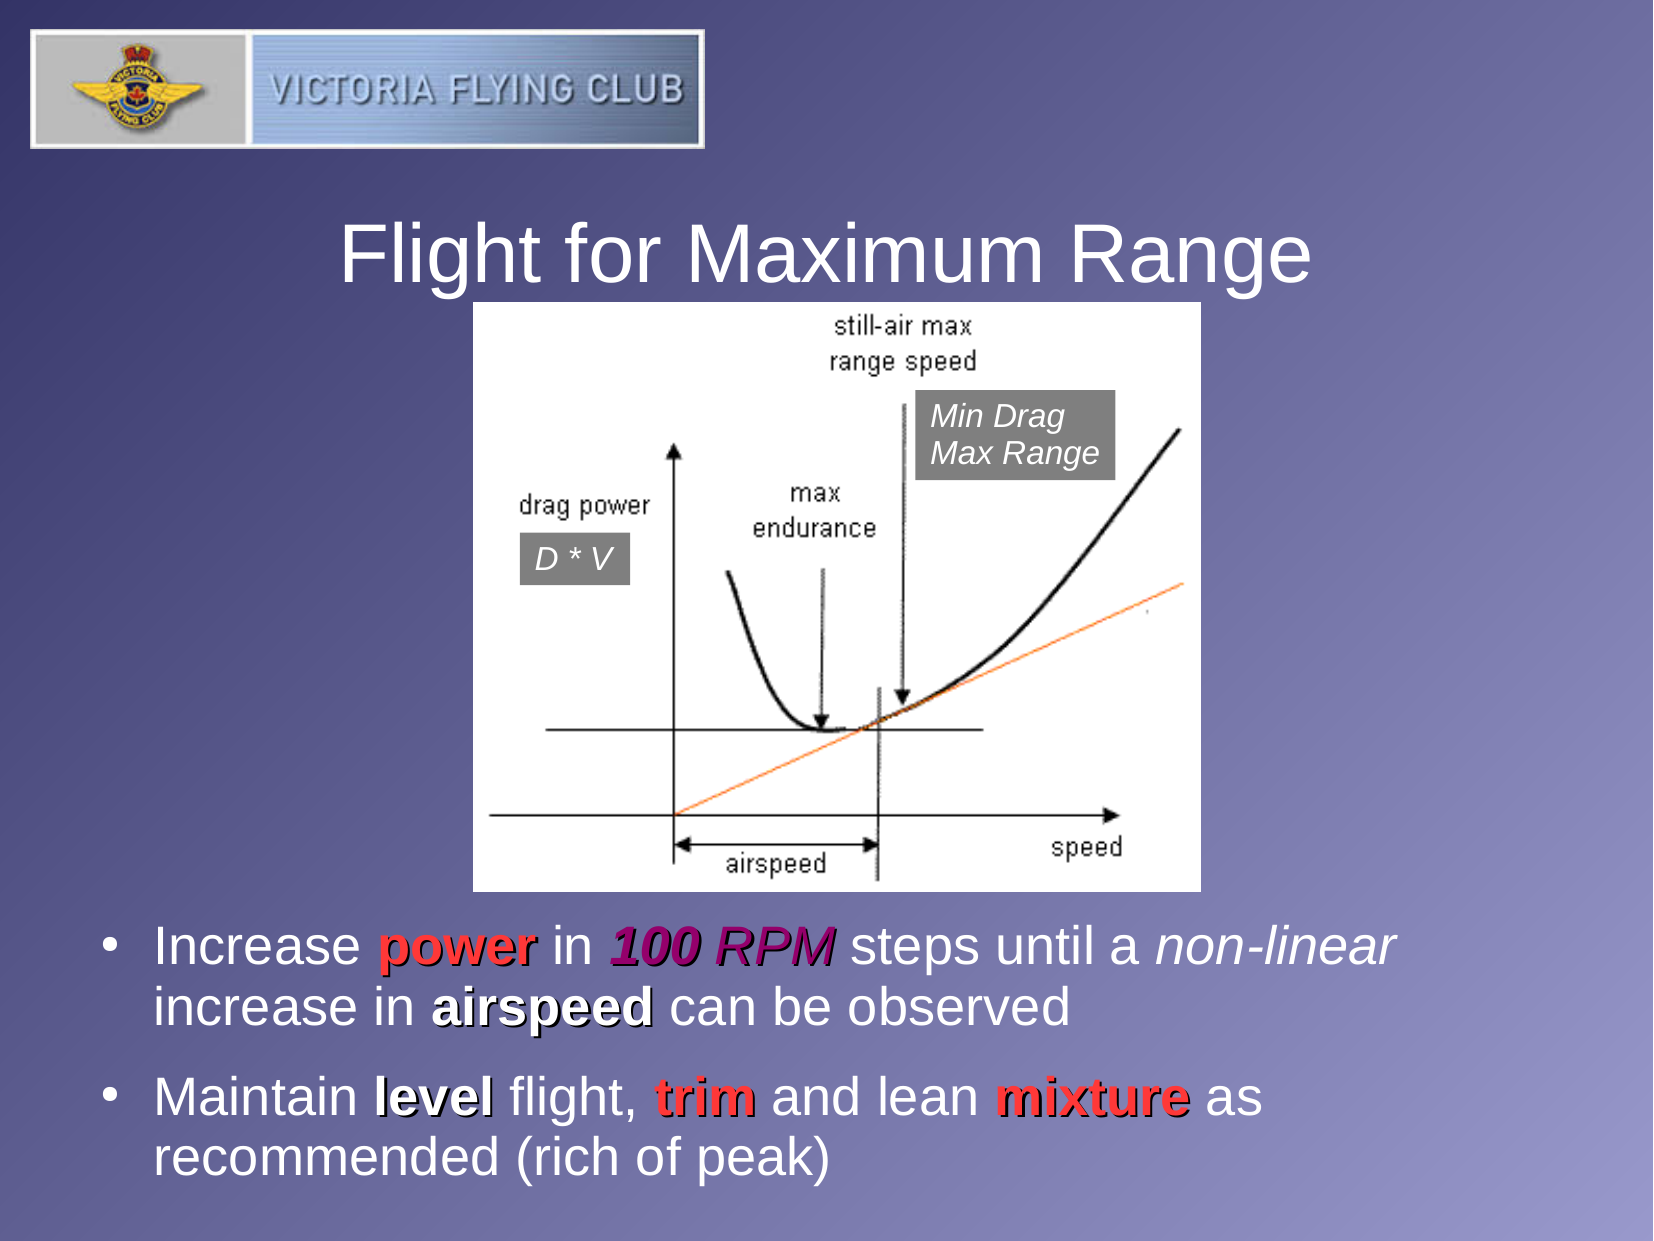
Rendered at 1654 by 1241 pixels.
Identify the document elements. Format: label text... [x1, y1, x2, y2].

text_box D * V [519, 532, 631, 586]
picture [473, 358, 1201, 892]
text_box Min Drag Max Range [915, 390, 1116, 481]
list Increase power in 100 RPM steps until a non-linear increase in airspeed can be observed Maintain level flight, trim and lean mixture as recommended (rich of peak) [82, 915, 1571, 1216]
picture [30, 29, 705, 149]
title Flight for Maximum Range [82, 150, 1571, 358]
